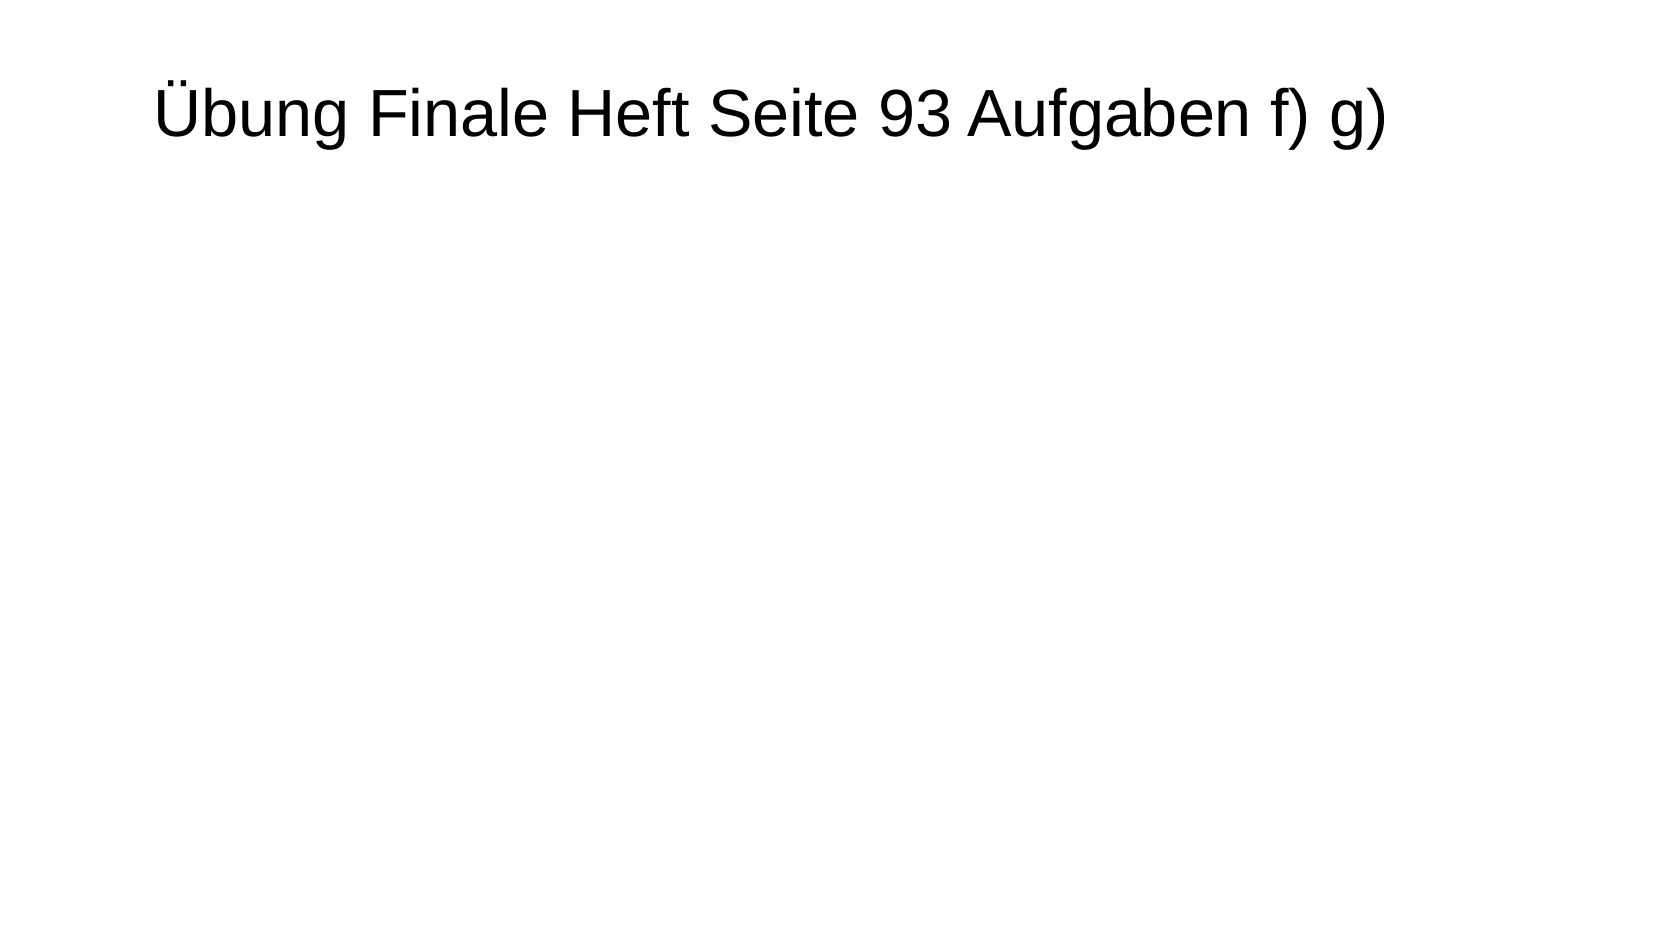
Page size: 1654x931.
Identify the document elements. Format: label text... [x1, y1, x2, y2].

list Übung Finale Heft Seite 93 Aufgaben f) g) [82, 76, 1571, 251]
